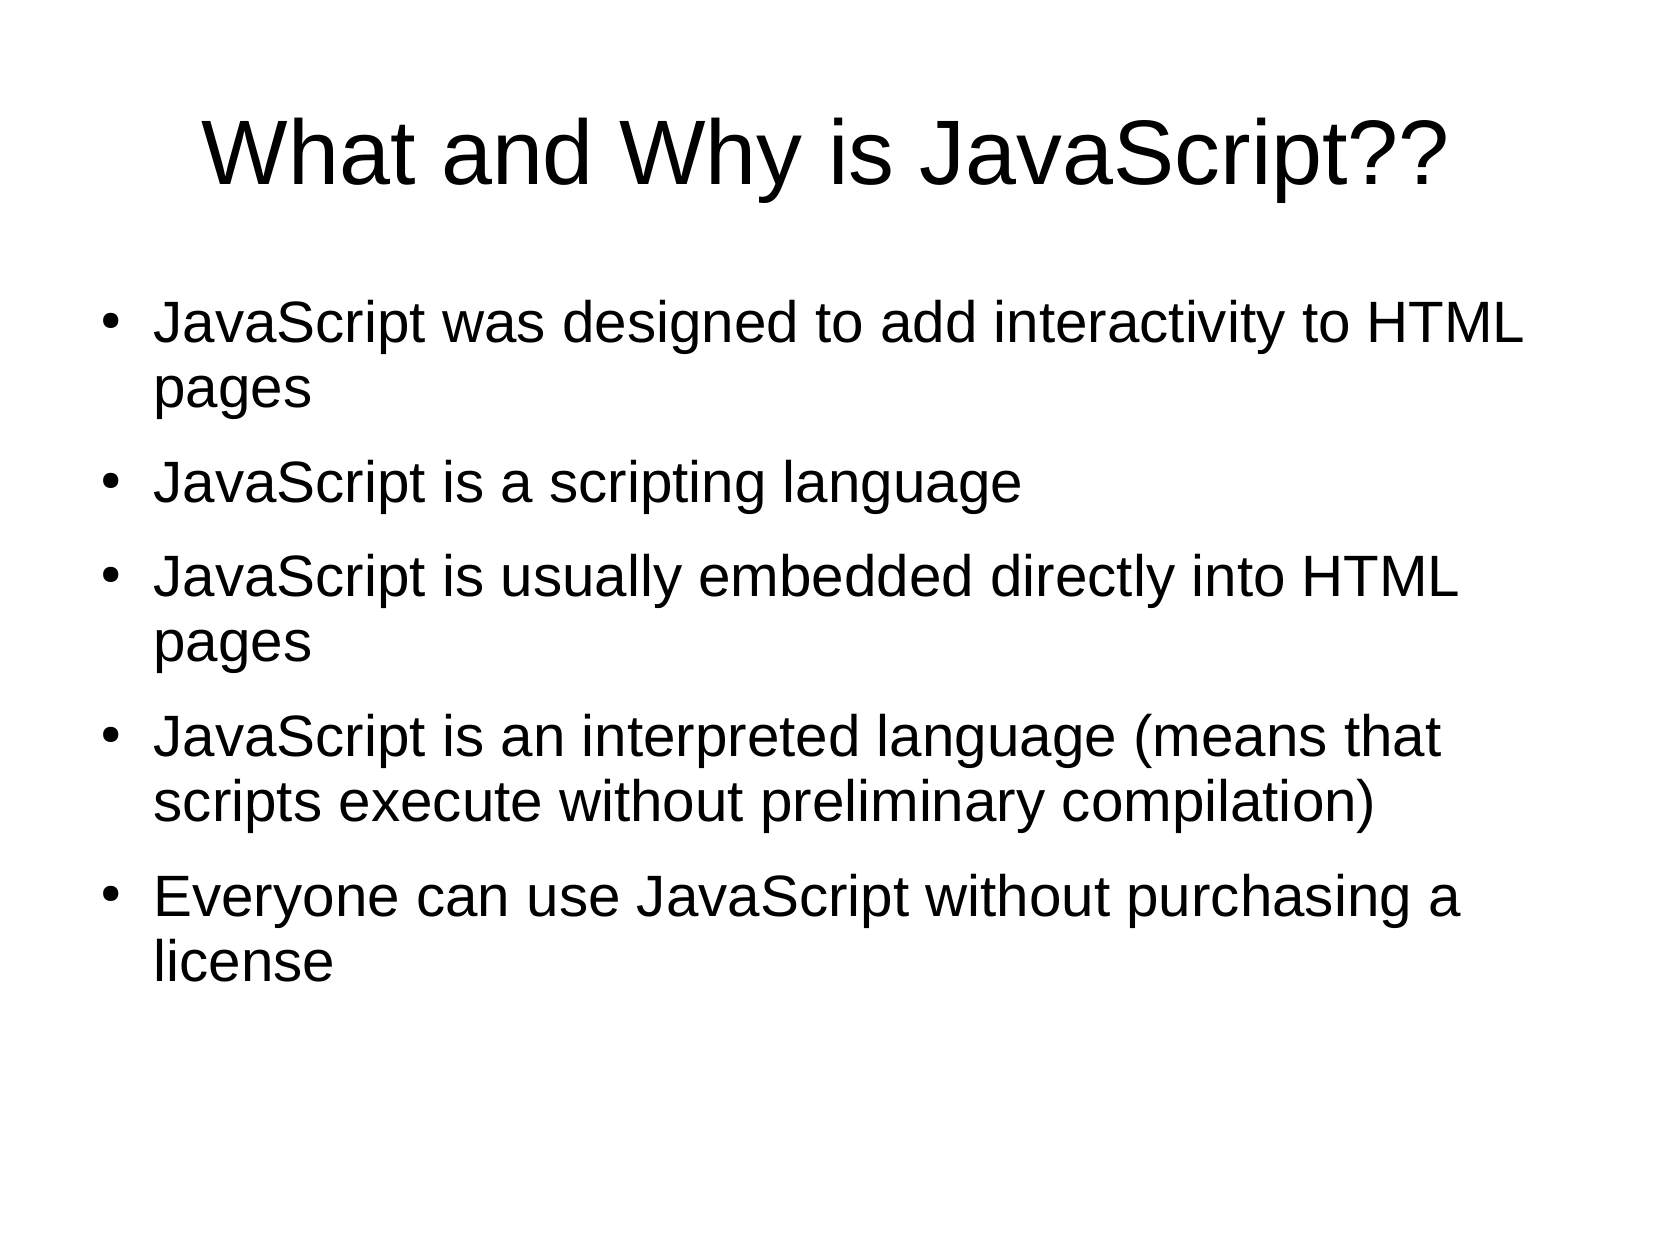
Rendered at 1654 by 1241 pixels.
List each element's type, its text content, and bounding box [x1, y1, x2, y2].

list JavaScript was designed to add interactivity to HTML pages JavaScript is a scripting language JavaScript is usually embedded directly into HTML pages JavaScript is an interpreted language (means that scripts execute without preliminary compilation) Everyone can use JavaScript without purchasing a license [82, 290, 1571, 1109]
title What and Why is JavaScript?? [82, 49, 1571, 257]
